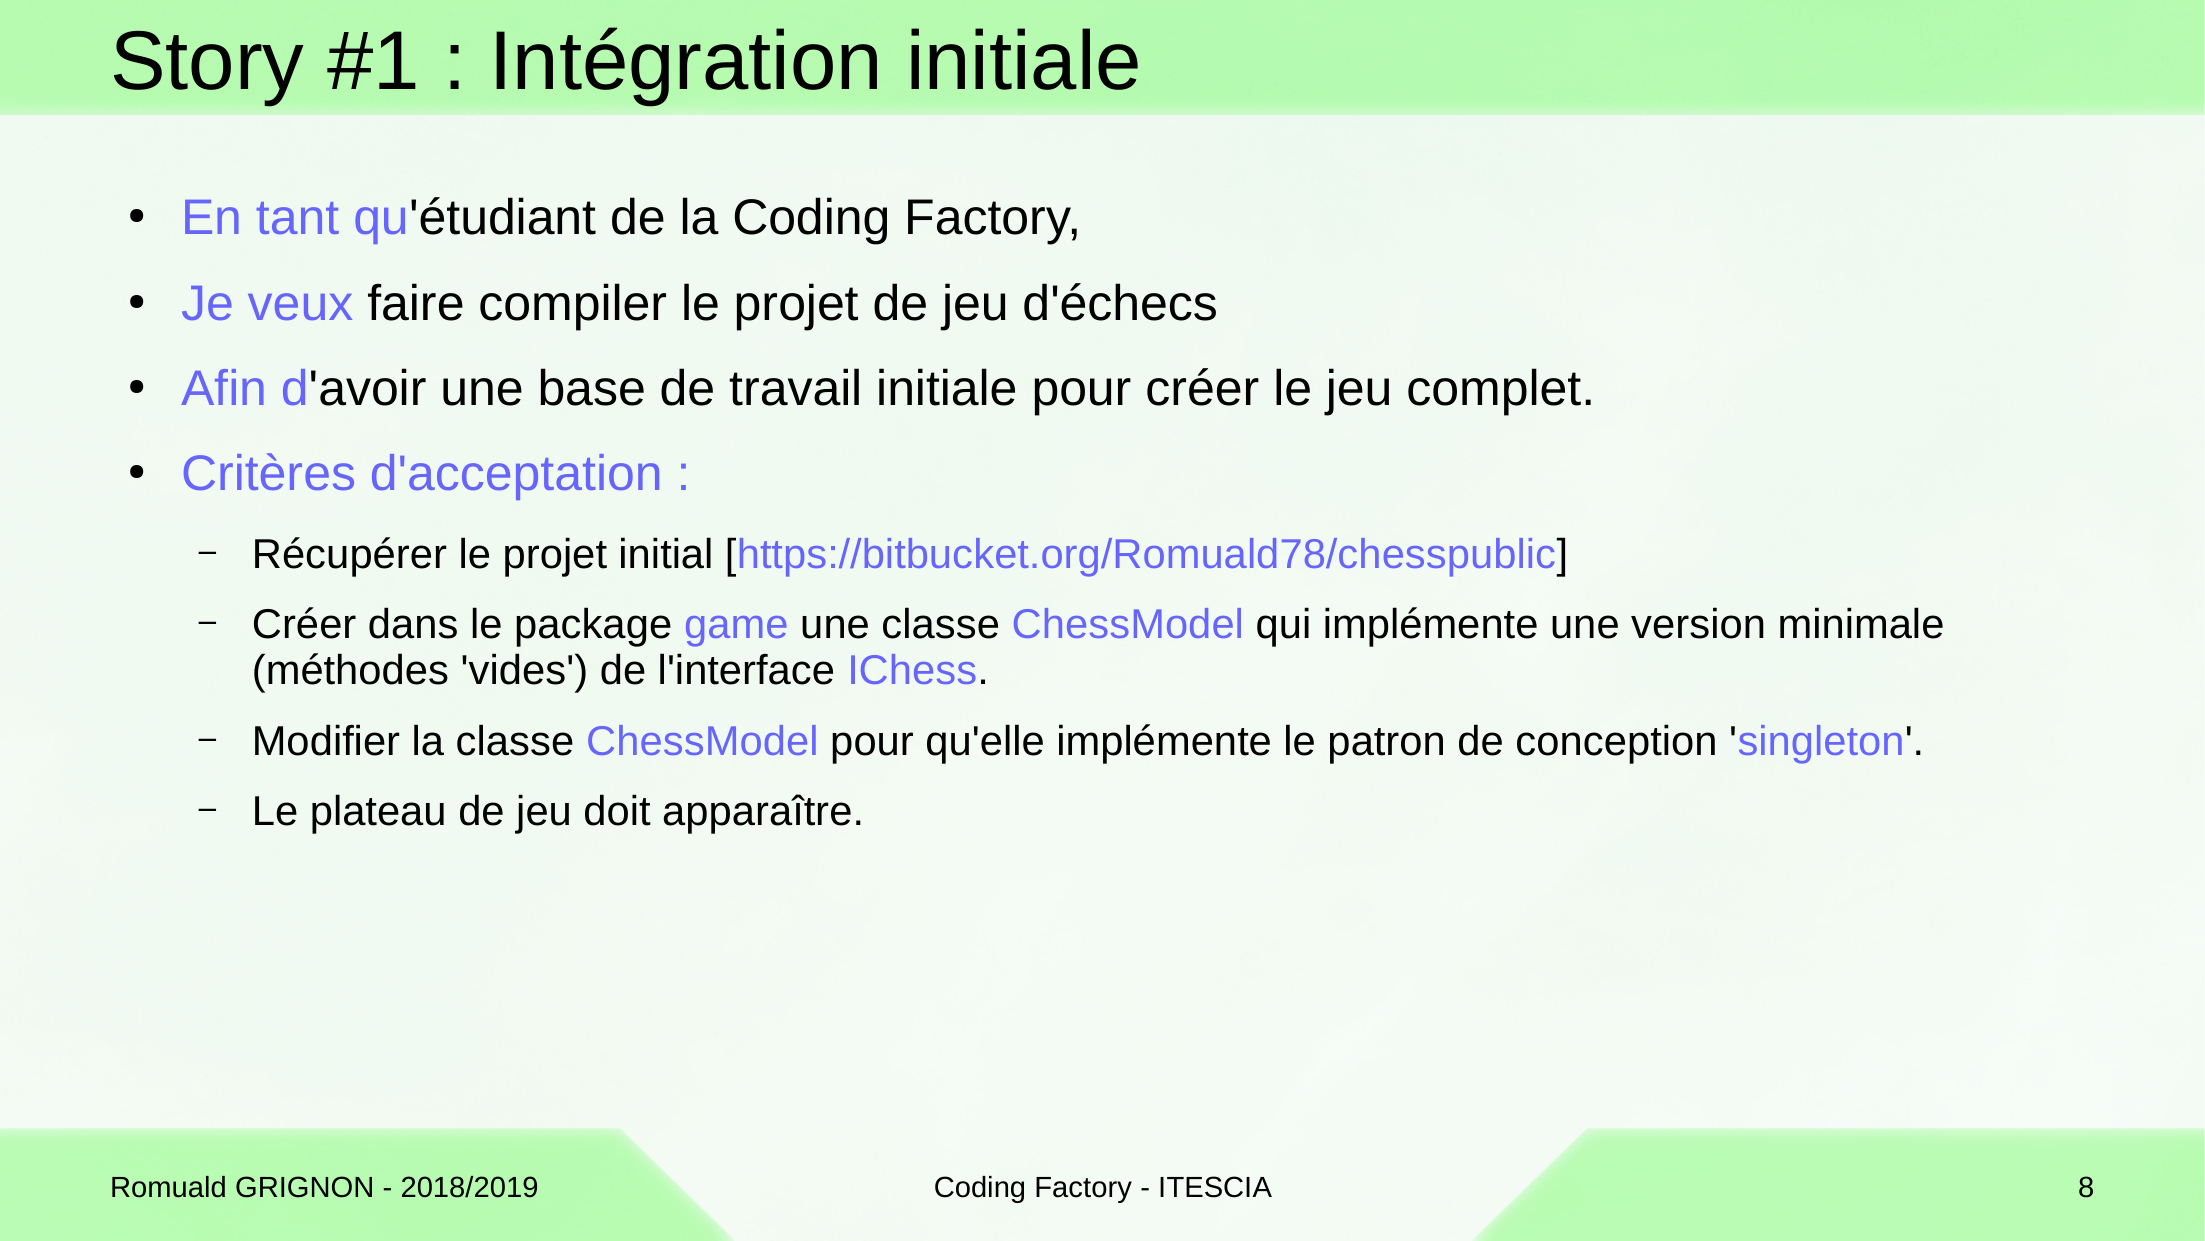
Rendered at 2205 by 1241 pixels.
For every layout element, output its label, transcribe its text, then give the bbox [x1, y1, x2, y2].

picture [0, 0, 2205, 1241]
list En tant qu'étudiant de la Coding Factory, Je veux faire compiler le projet de jeu d'échecs Afin d'avoir une base de travail initiale pour créer le jeu complet. Critères d'acceptation : Récupérer le projet initial [https://bitbucket.org/Romuald78/chesspublic] Créer dans le package game une classe ChessModel qui implémente une version minimale (méthodes 'vides') de l'interface IChess. Modifier la classe ChessModel pour qu'elle implémente le patron de conception 'singleton'. Le plateau de jeu doit apparaître. [110, 260, 2095, 1118]
title Story #1 : Intégration initiale [110, 49, 2095, 257]
